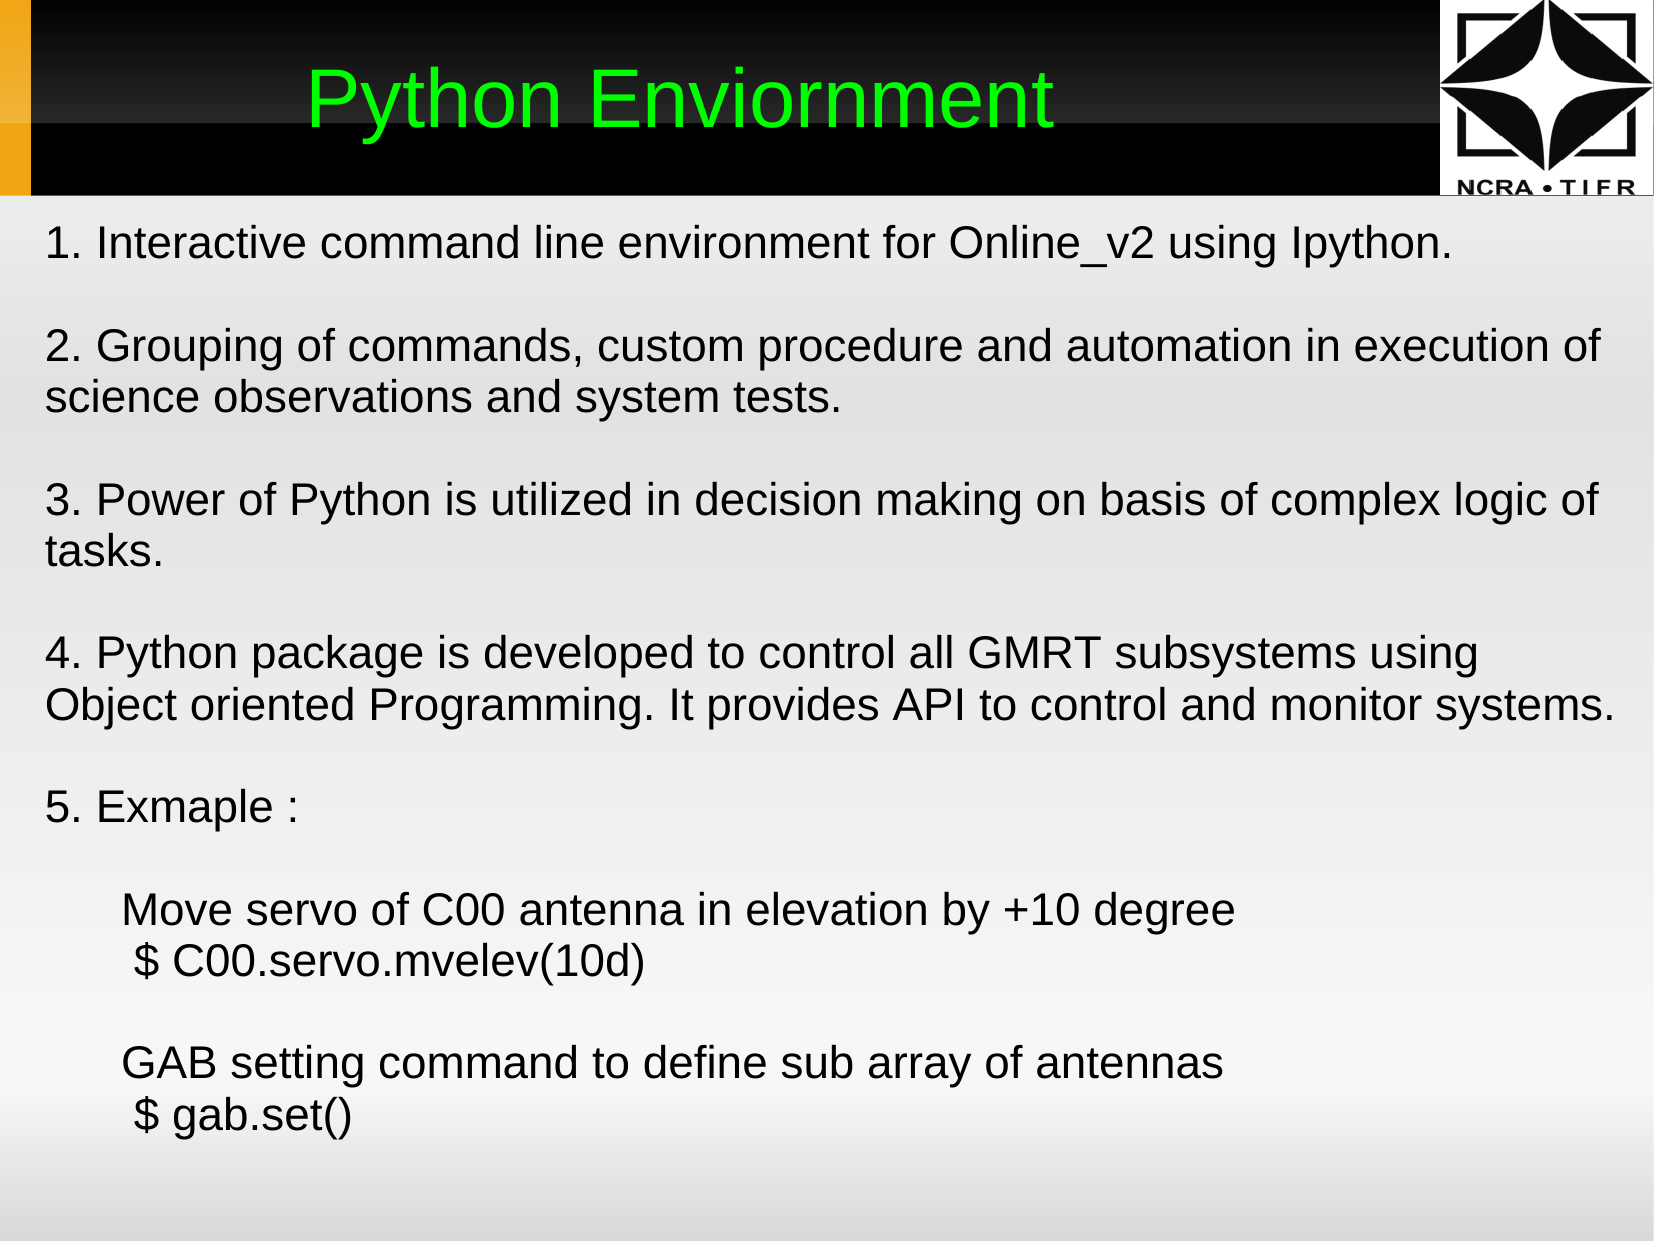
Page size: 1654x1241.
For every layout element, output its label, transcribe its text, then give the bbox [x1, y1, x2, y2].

picture [0, 0, 1654, 1241]
text_box 1. Interactive command line environment for Online_v2 using Ipython. 2. Grouping of commands, custom procedure and automation in execution of science observations and system tests. 3. Power of Python is utilized in decision making on basis of complex logic of tasks. 4. Python package is developed to control all GMRT subsystems using Object oriented Programming. It provides API to control and monitor systems. 5. Exmaple : Move servo of C00 antenna in elevation by +10 degree $ C00.servo.mvelev(10d) GAB setting command to define sub array of antennas $ gab.set() [30, 210, 1636, 1148]
text_box Python Enviornment [225, 45, 1135, 153]
